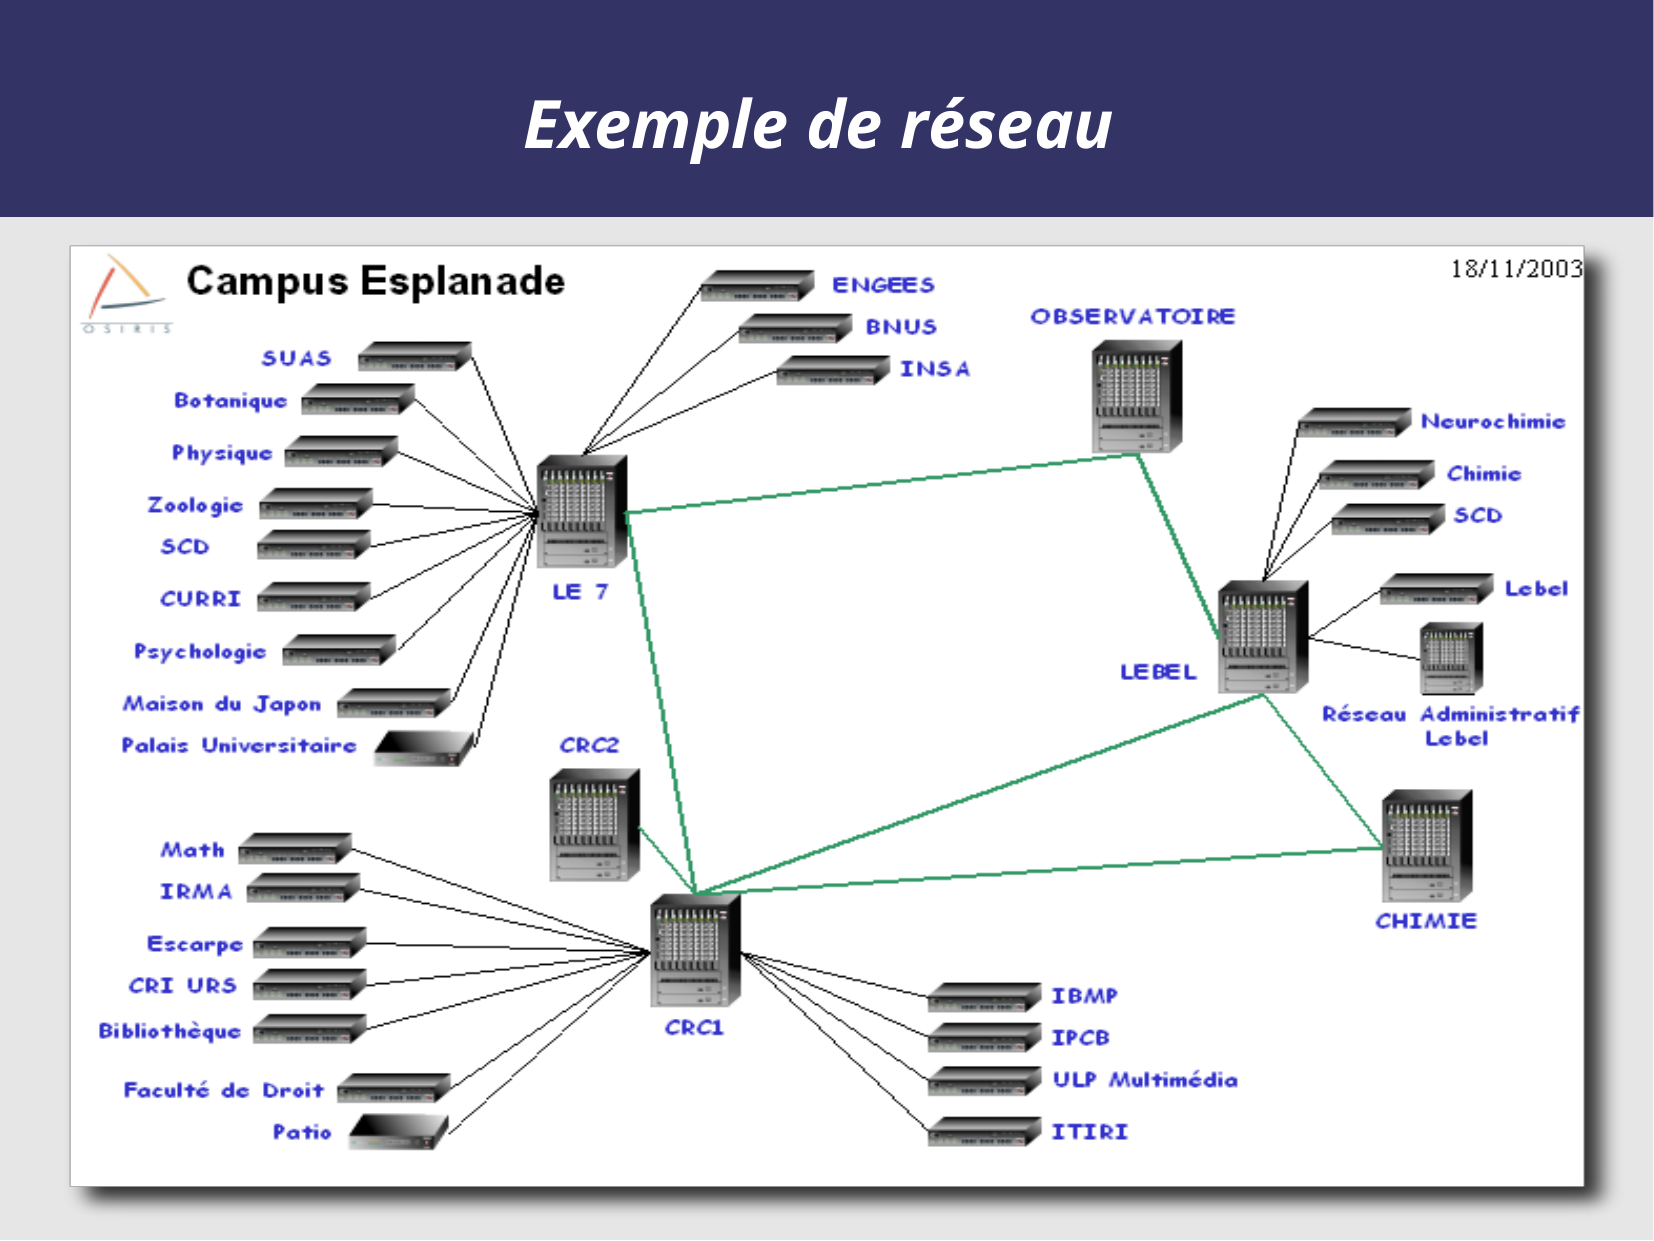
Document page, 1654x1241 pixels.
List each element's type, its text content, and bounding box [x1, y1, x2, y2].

picture [56, 234, 1633, 1227]
title Exemple de réseau [121, 19, 1534, 227]
